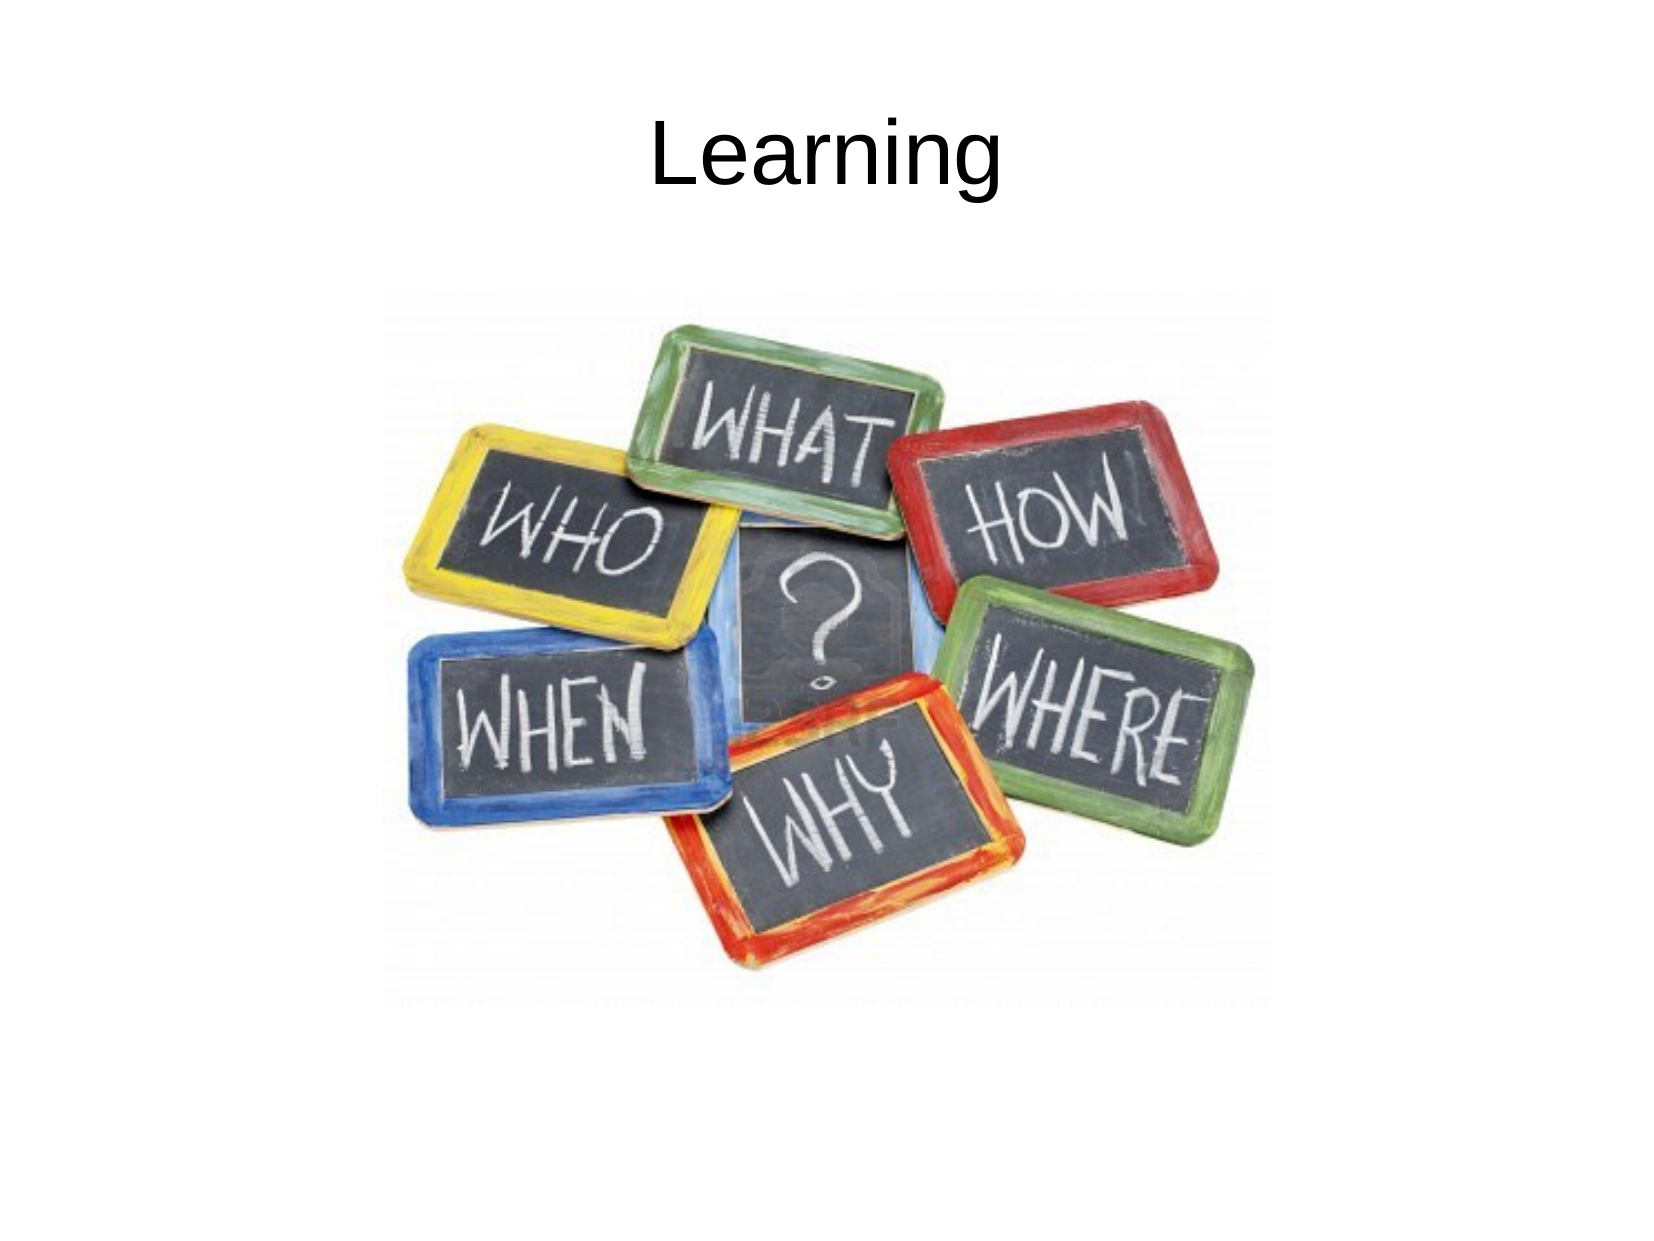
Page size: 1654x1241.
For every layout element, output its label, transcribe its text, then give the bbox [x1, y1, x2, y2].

picture [382, 290, 1271, 1010]
title Learning [82, 49, 1571, 257]
